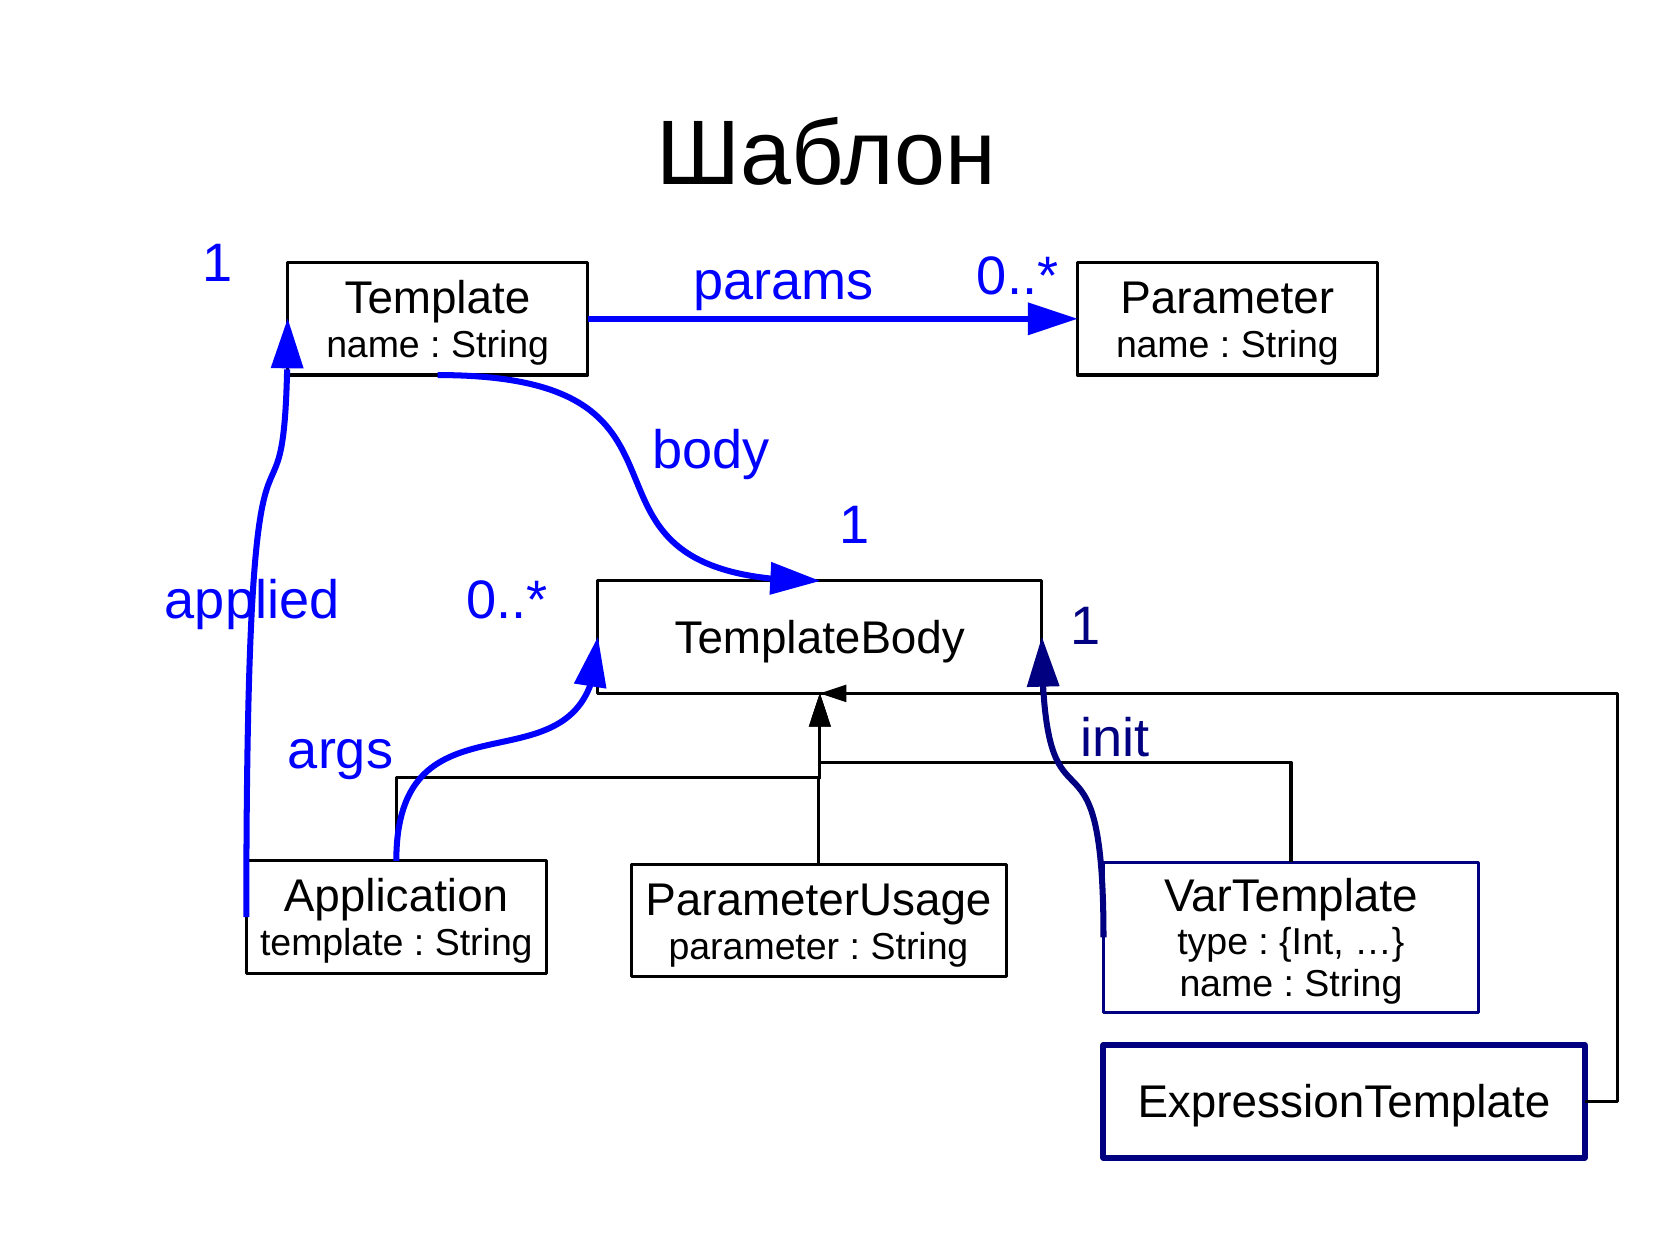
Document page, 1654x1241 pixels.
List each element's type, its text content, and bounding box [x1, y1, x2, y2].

text_box 1 [1055, 587, 1116, 1201]
text_box applied [150, 562, 355, 638]
text_box init [1065, 700, 1169, 776]
text_box 0..* [962, 238, 1074, 314]
text_box params [678, 242, 890, 319]
text_box ParameterUsage parameter : String [631, 864, 1007, 977]
text_box args [273, 712, 409, 788]
text_box body [637, 412, 786, 488]
text_box Application template : String [246, 860, 547, 974]
text_box ExpressionTemplate [1116, 1045, 1585, 1158]
text_box TemplateBody [597, 580, 1042, 694]
title Шаблон [82, 56, 1571, 250]
text_box 0..* [451, 562, 563, 638]
text_box VarTemplate type : {Int, …} name : String [1116, 862, 1479, 1013]
text_box 1 [825, 487, 885, 563]
text_box Parameter name : String [1077, 262, 1378, 376]
text_box 1 [187, 225, 248, 301]
text_box Template name : String [287, 262, 588, 376]
